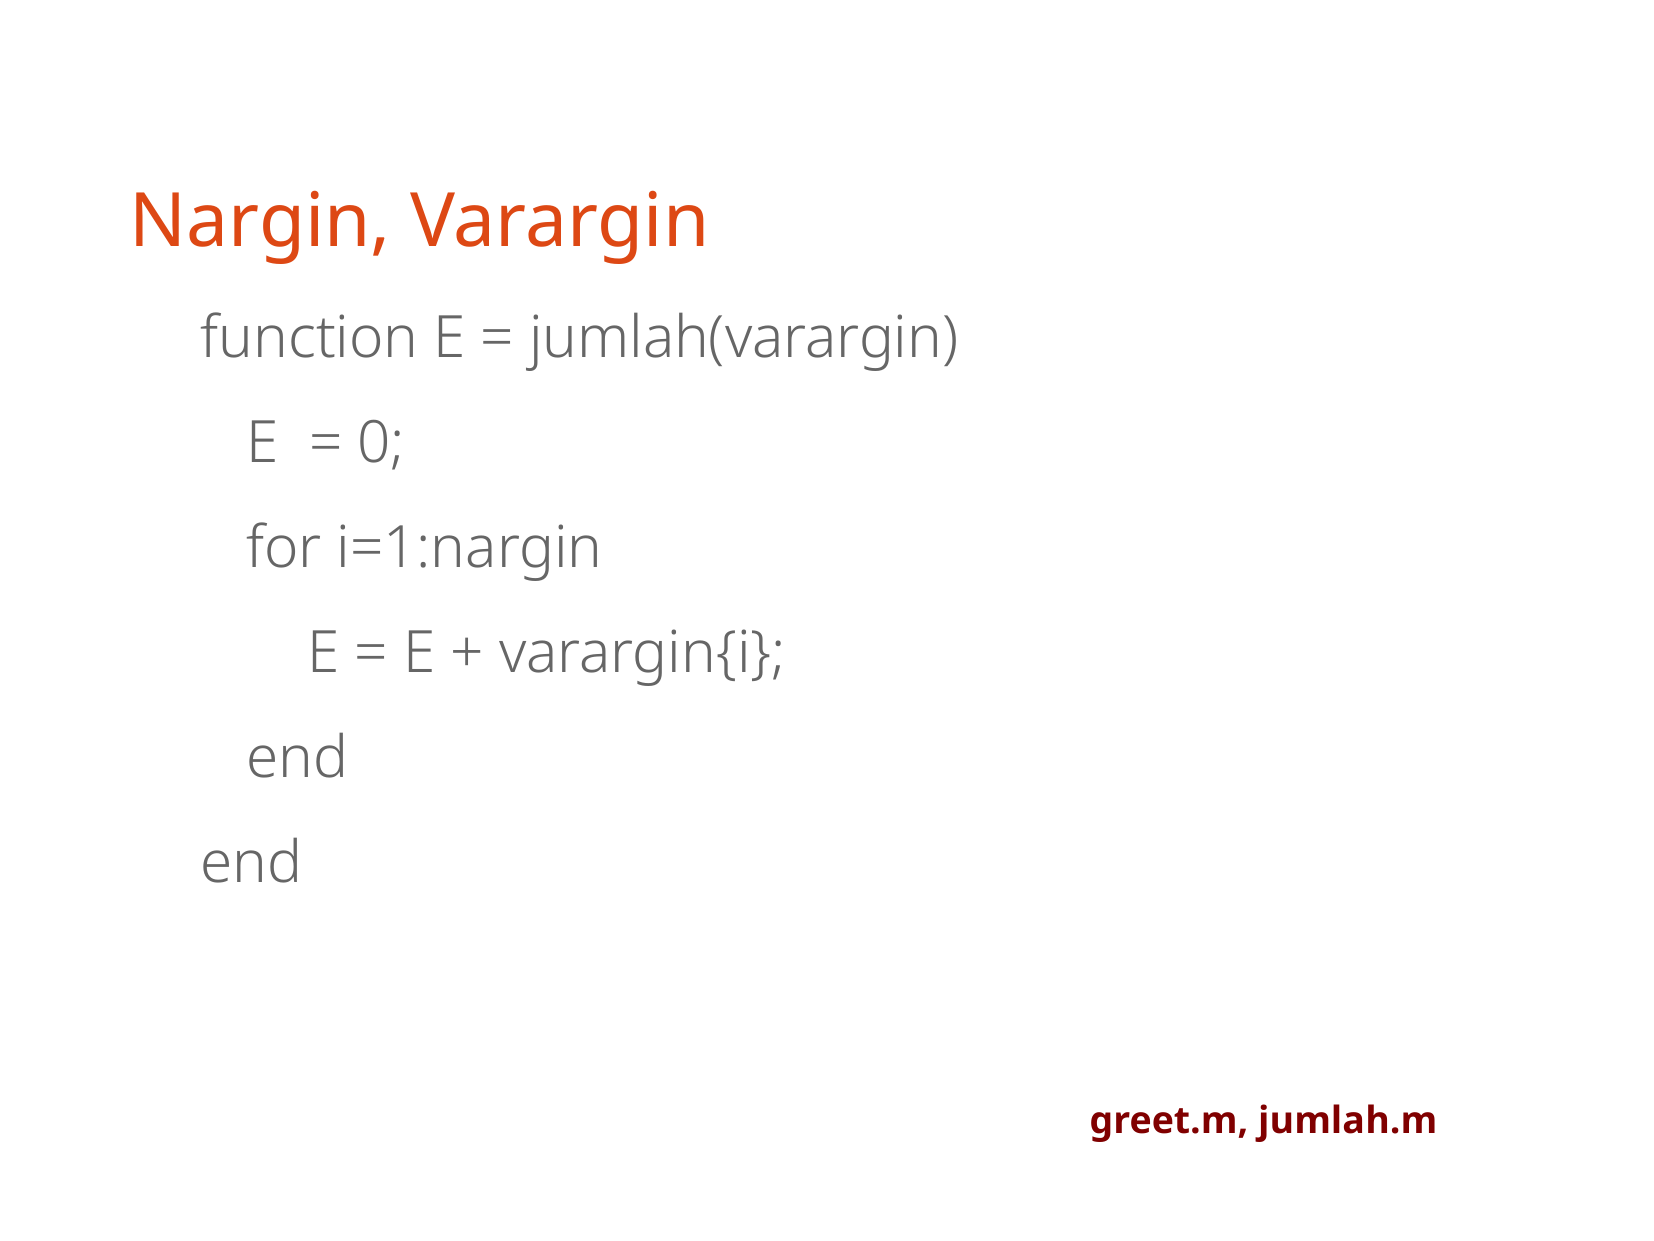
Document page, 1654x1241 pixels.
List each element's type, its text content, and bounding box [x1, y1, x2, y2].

title Nargin, Varargin [129, 153, 1518, 281]
text_box greet.m, jumlah.m [968, 1086, 1560, 1144]
list function E = jumlah(varargin) E = 0; for i=1:nargin E = E + varargin{i}; end end [129, 295, 1518, 1010]
